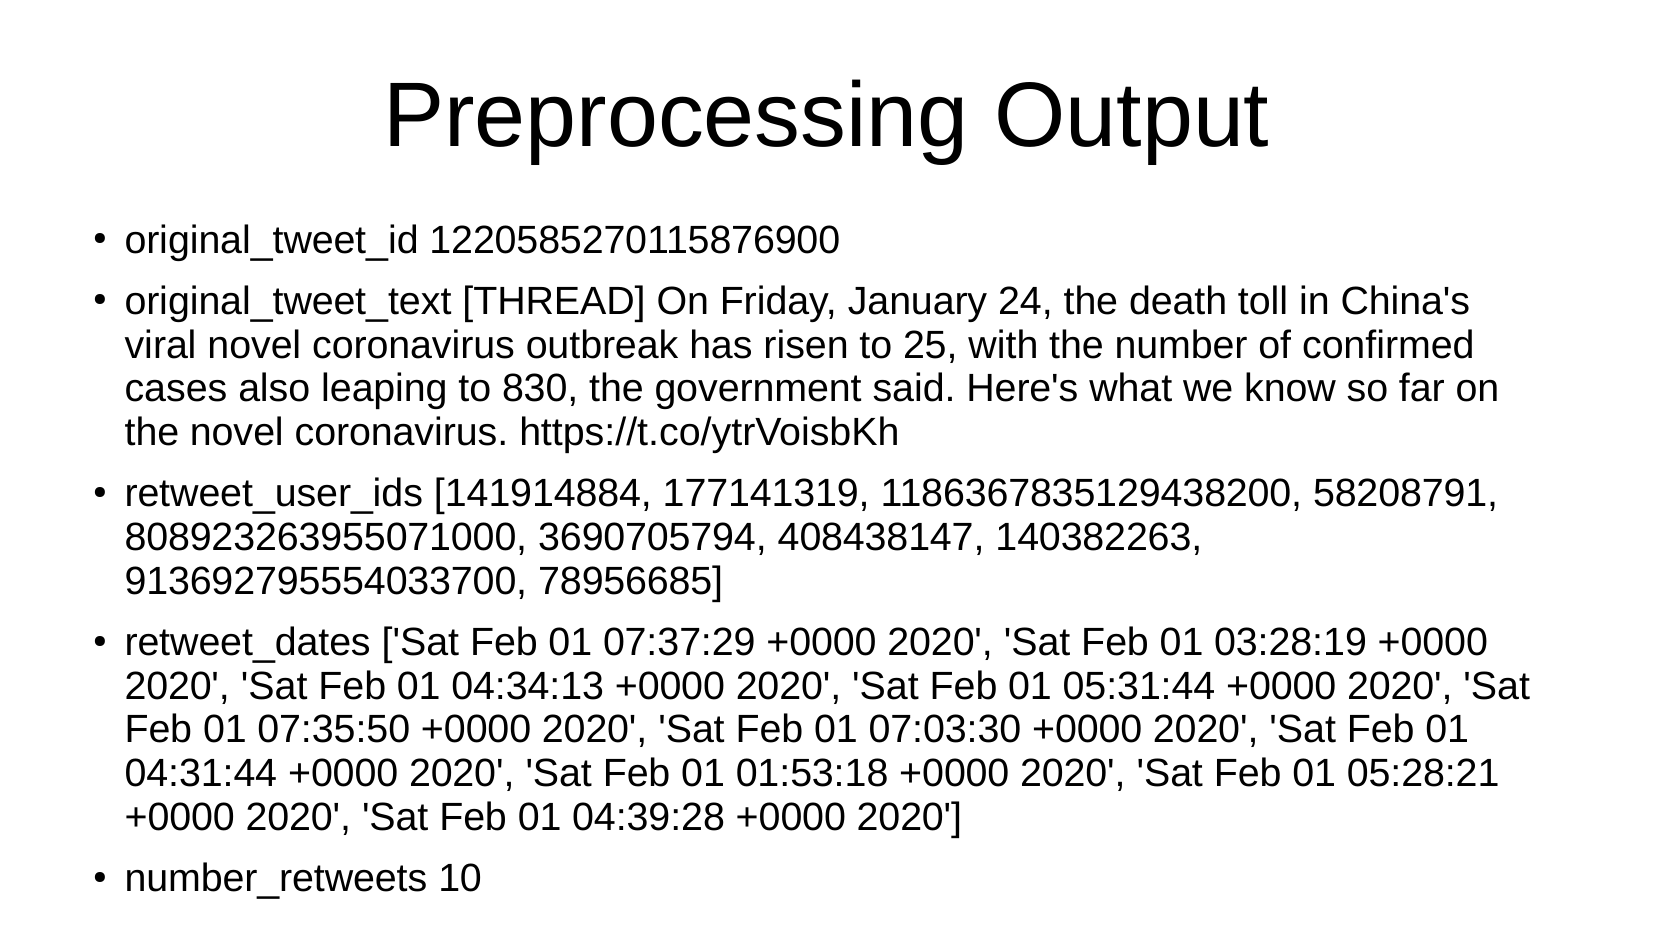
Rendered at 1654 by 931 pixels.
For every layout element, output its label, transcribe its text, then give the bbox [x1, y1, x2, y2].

list original_tweet_id 1220585270115876900 original_tweet_text [THREAD] On Friday, January 24, the death toll in China's viral novel coronavirus outbreak has risen to 25, with the number of confirmed cases also leaping to 830, the government said. Here's what we know so far on the novel coronavirus. https://t.co/ytrVoisbKh retweet_user_ids [141914884, 177141319, 1186367835129438200, 58208791, 808923263955071000, 3690705794, 408438147, 140382263, 913692795554033700, 78956685] retweet_dates ['Sat Feb 01 07:37:29 +0000 2020', 'Sat Feb 01 03:28:19 +0000 2020', 'Sat Feb 01 04:34:13 +0000 2020', 'Sat Feb 01 05:31:44 +0000 2020', 'Sat Feb 01 07:35:50 +0000 2020', 'Sat Feb 01 07:03:30 +0000 2020', 'Sat Feb 01 04:31:44 +0000 2020', 'Sat Feb 01 01:53:18 +0000 2020', 'Sat Feb 01 05:28:21 +0000 2020', 'Sat Feb 01 04:39:28 +0000 2020'] number_retweets 10 [82, 217, 1538, 901]
title Preprocessing Output [82, 37, 1571, 193]
